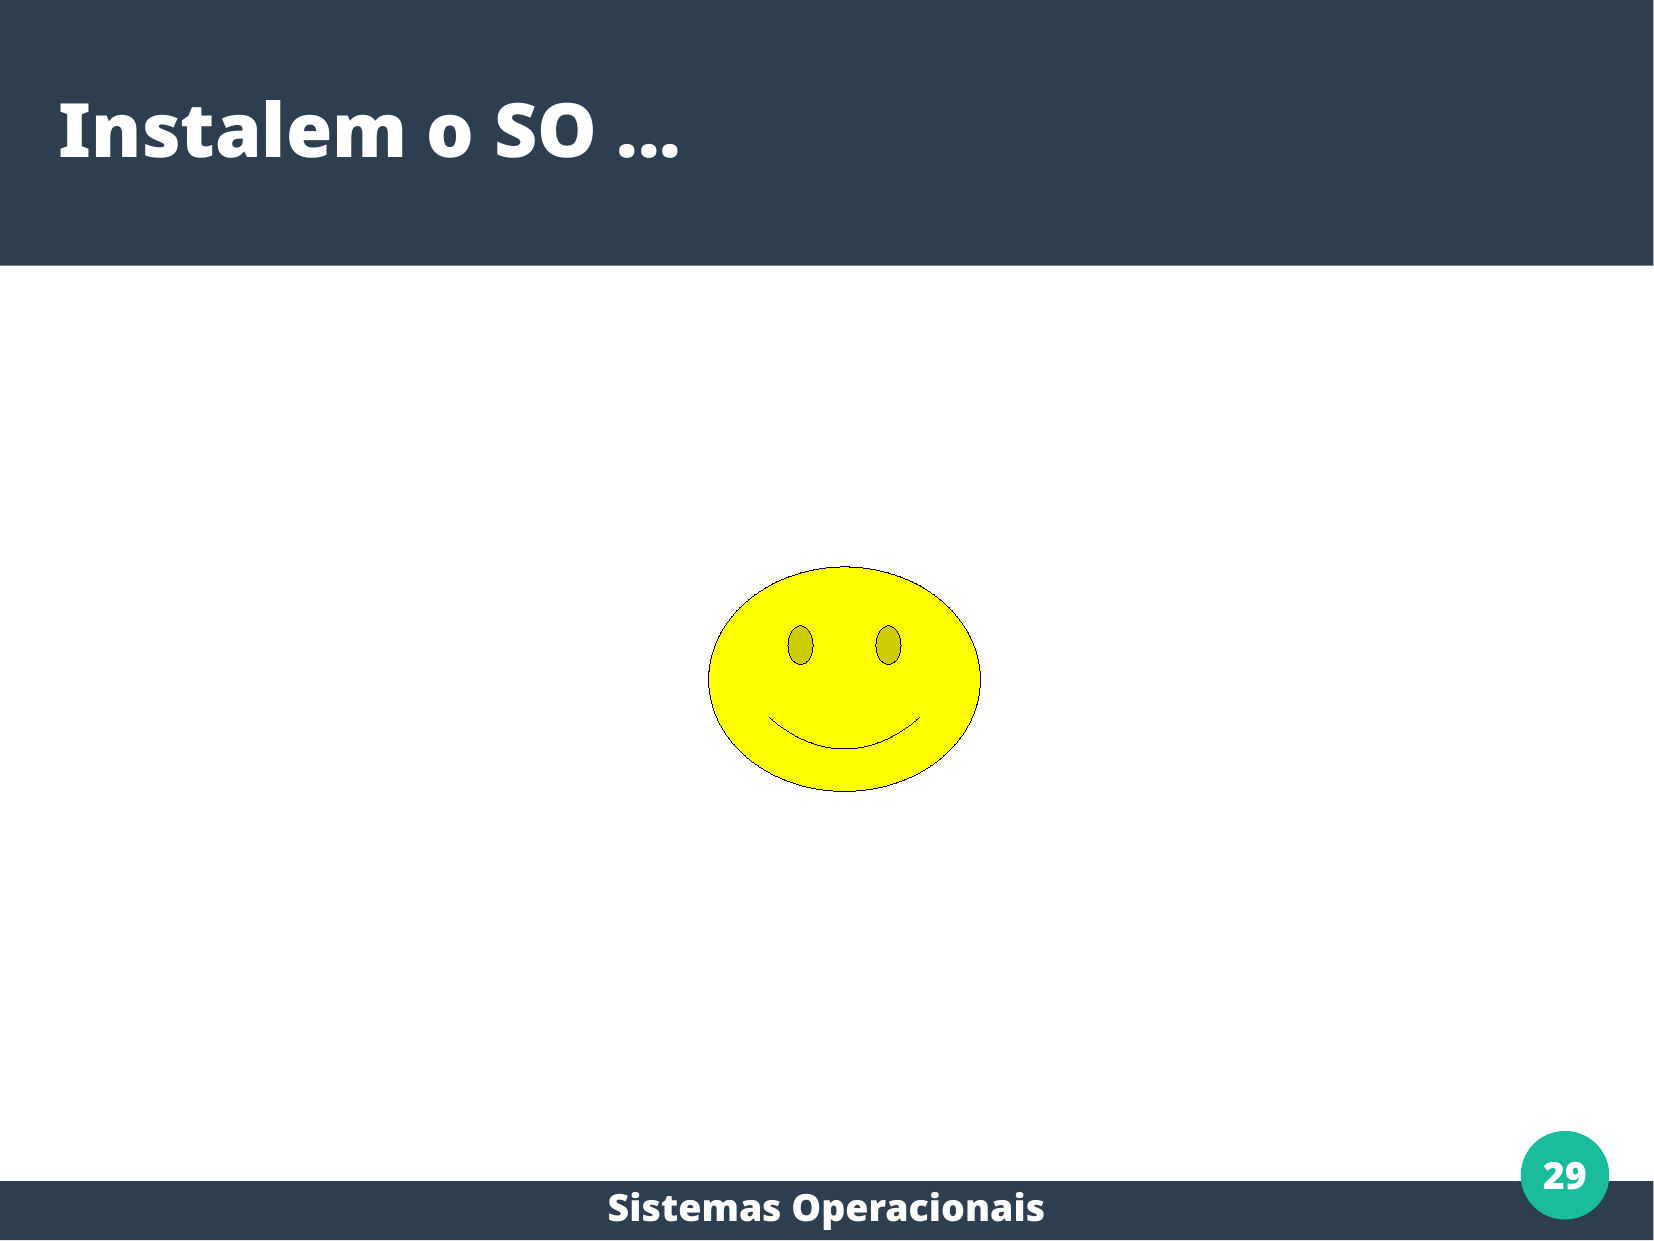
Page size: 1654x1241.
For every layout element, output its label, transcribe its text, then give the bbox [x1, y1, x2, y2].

text_box [708, 566, 981, 792]
title Instalem o SO ... [59, 49, 1595, 207]
